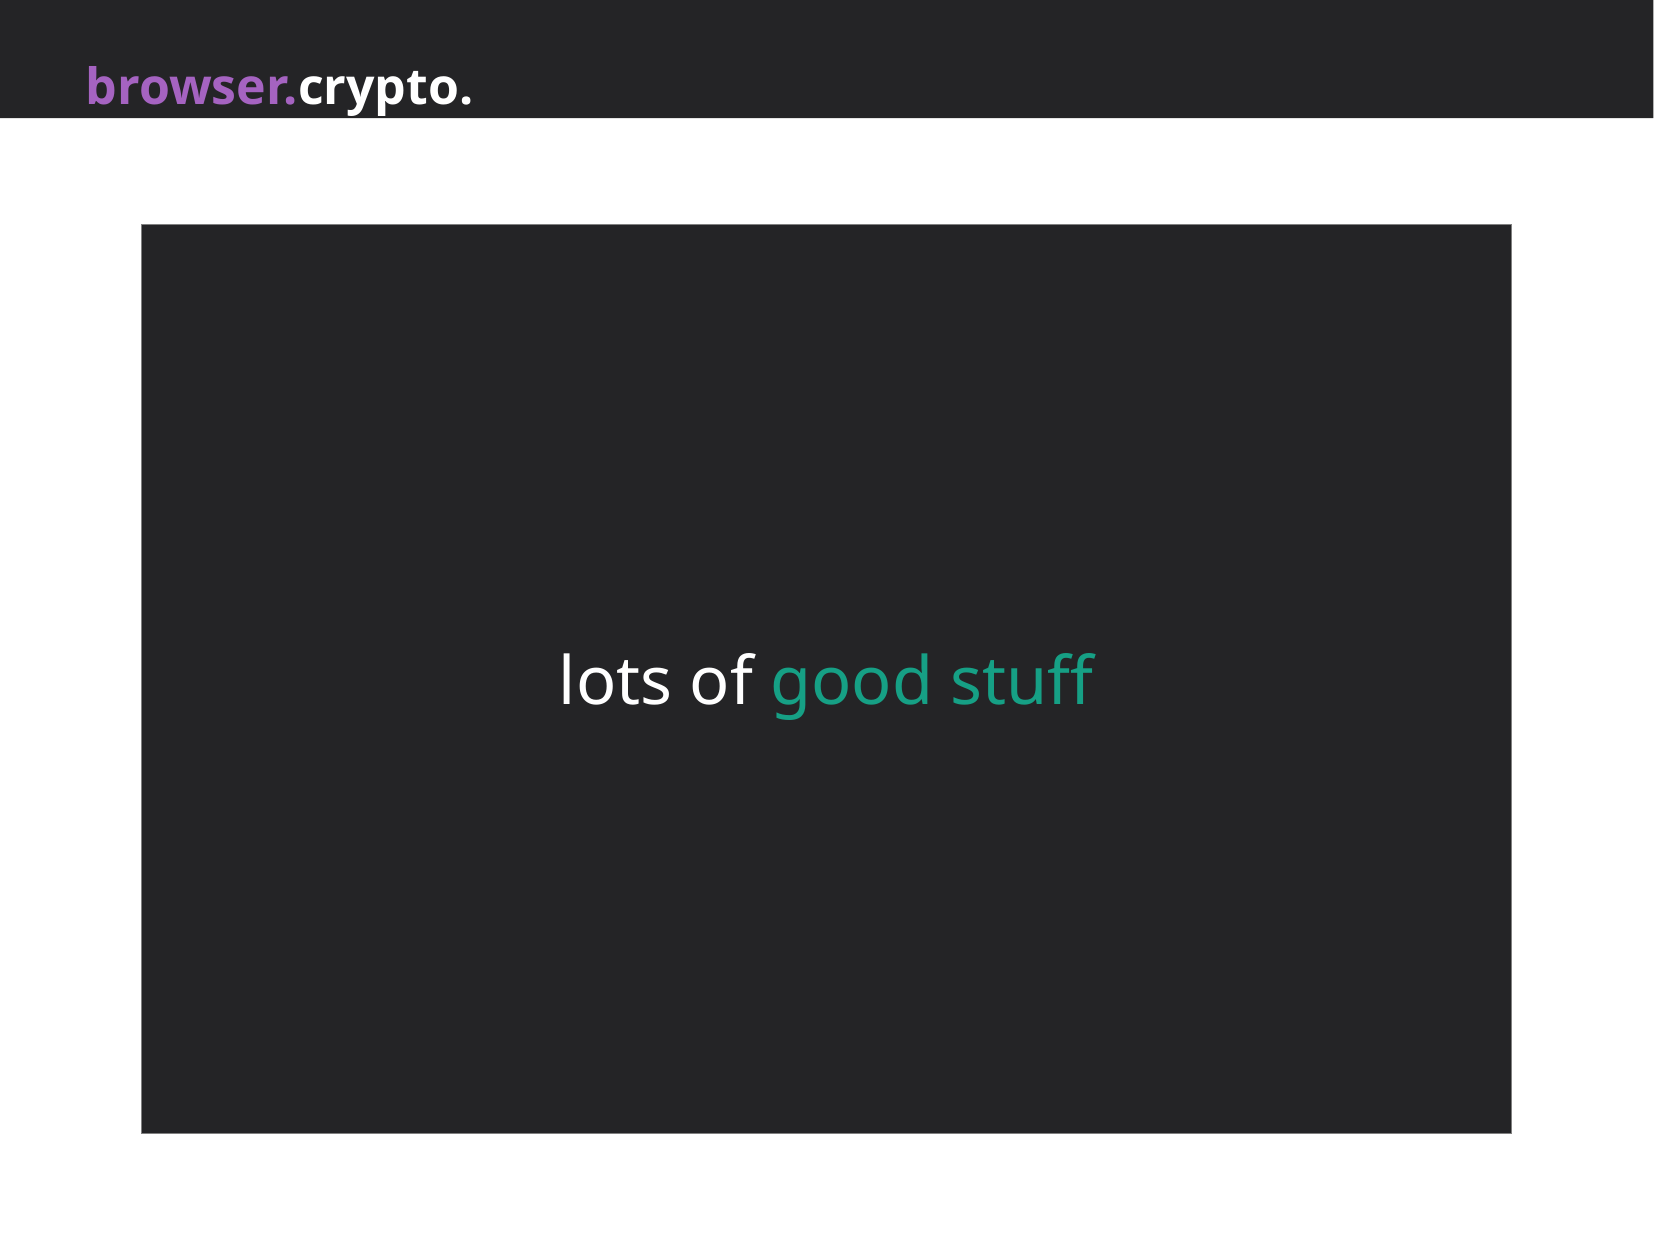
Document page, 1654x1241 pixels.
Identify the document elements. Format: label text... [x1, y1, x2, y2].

text_box [0, 0, 1654, 119]
text_box browser.crypto. [70, 43, 567, 119]
text_box lots of good stuff [141, 224, 1512, 1134]
